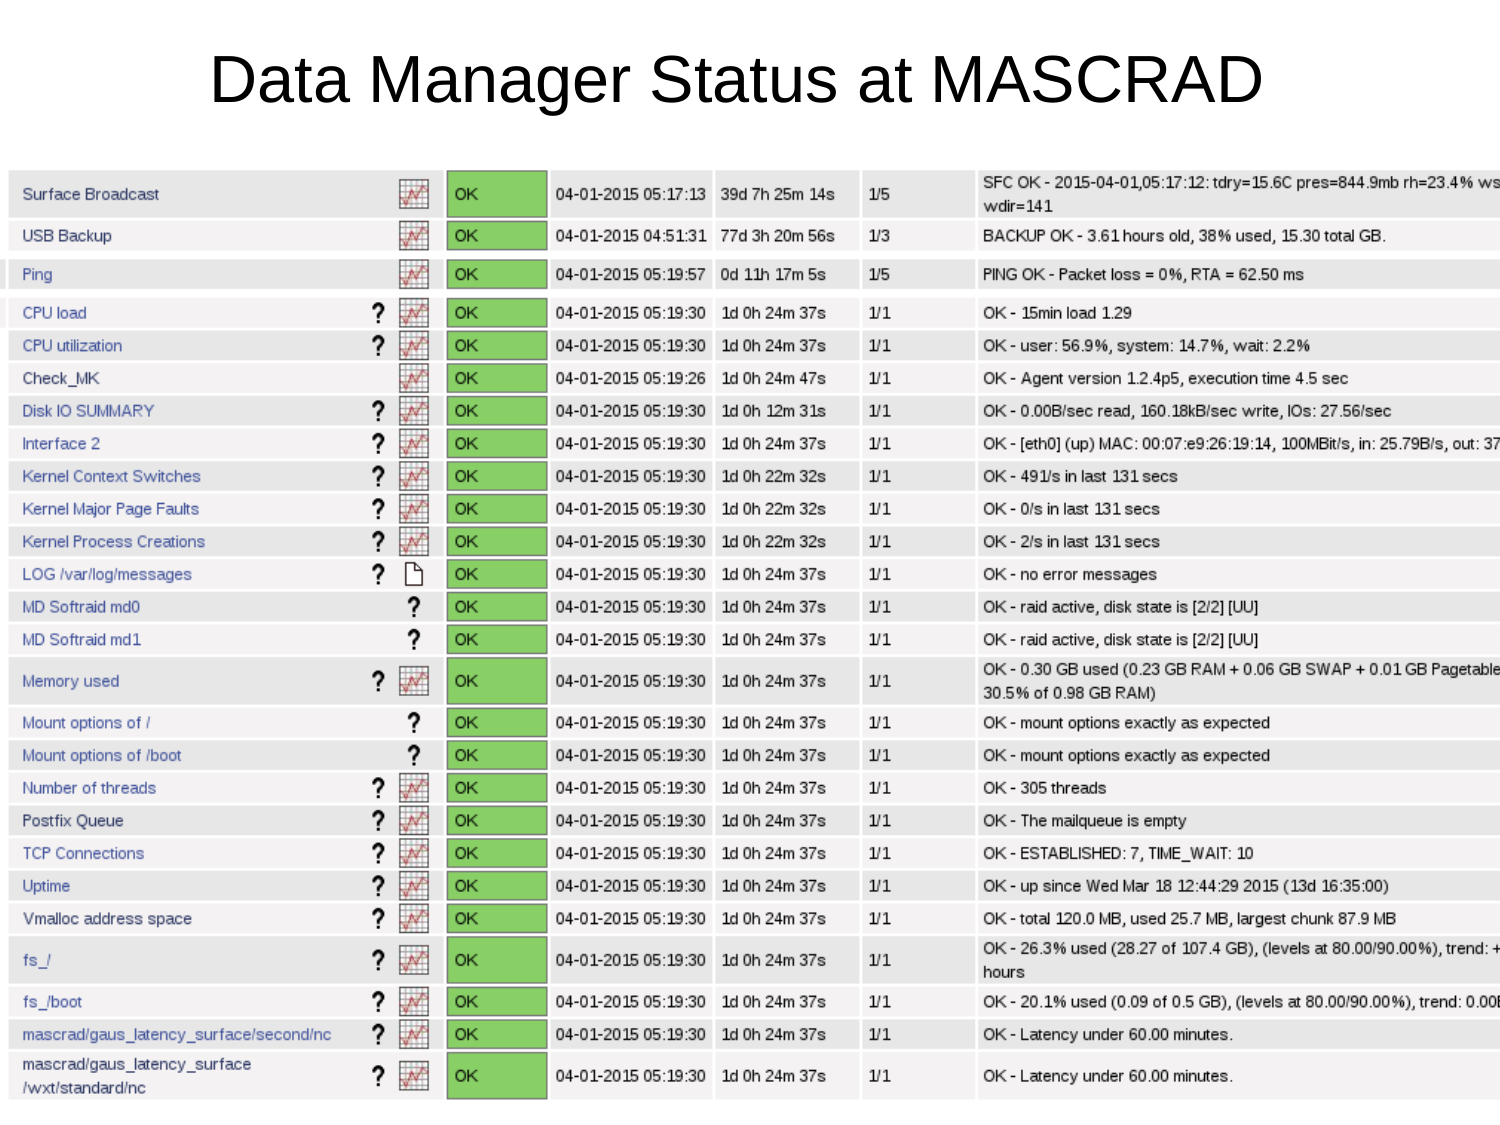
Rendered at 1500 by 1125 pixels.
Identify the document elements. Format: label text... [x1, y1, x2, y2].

text_box Data Manager Status at MASCRAD [195, 34, 1306, 124]
picture [0, 169, 1500, 1119]
